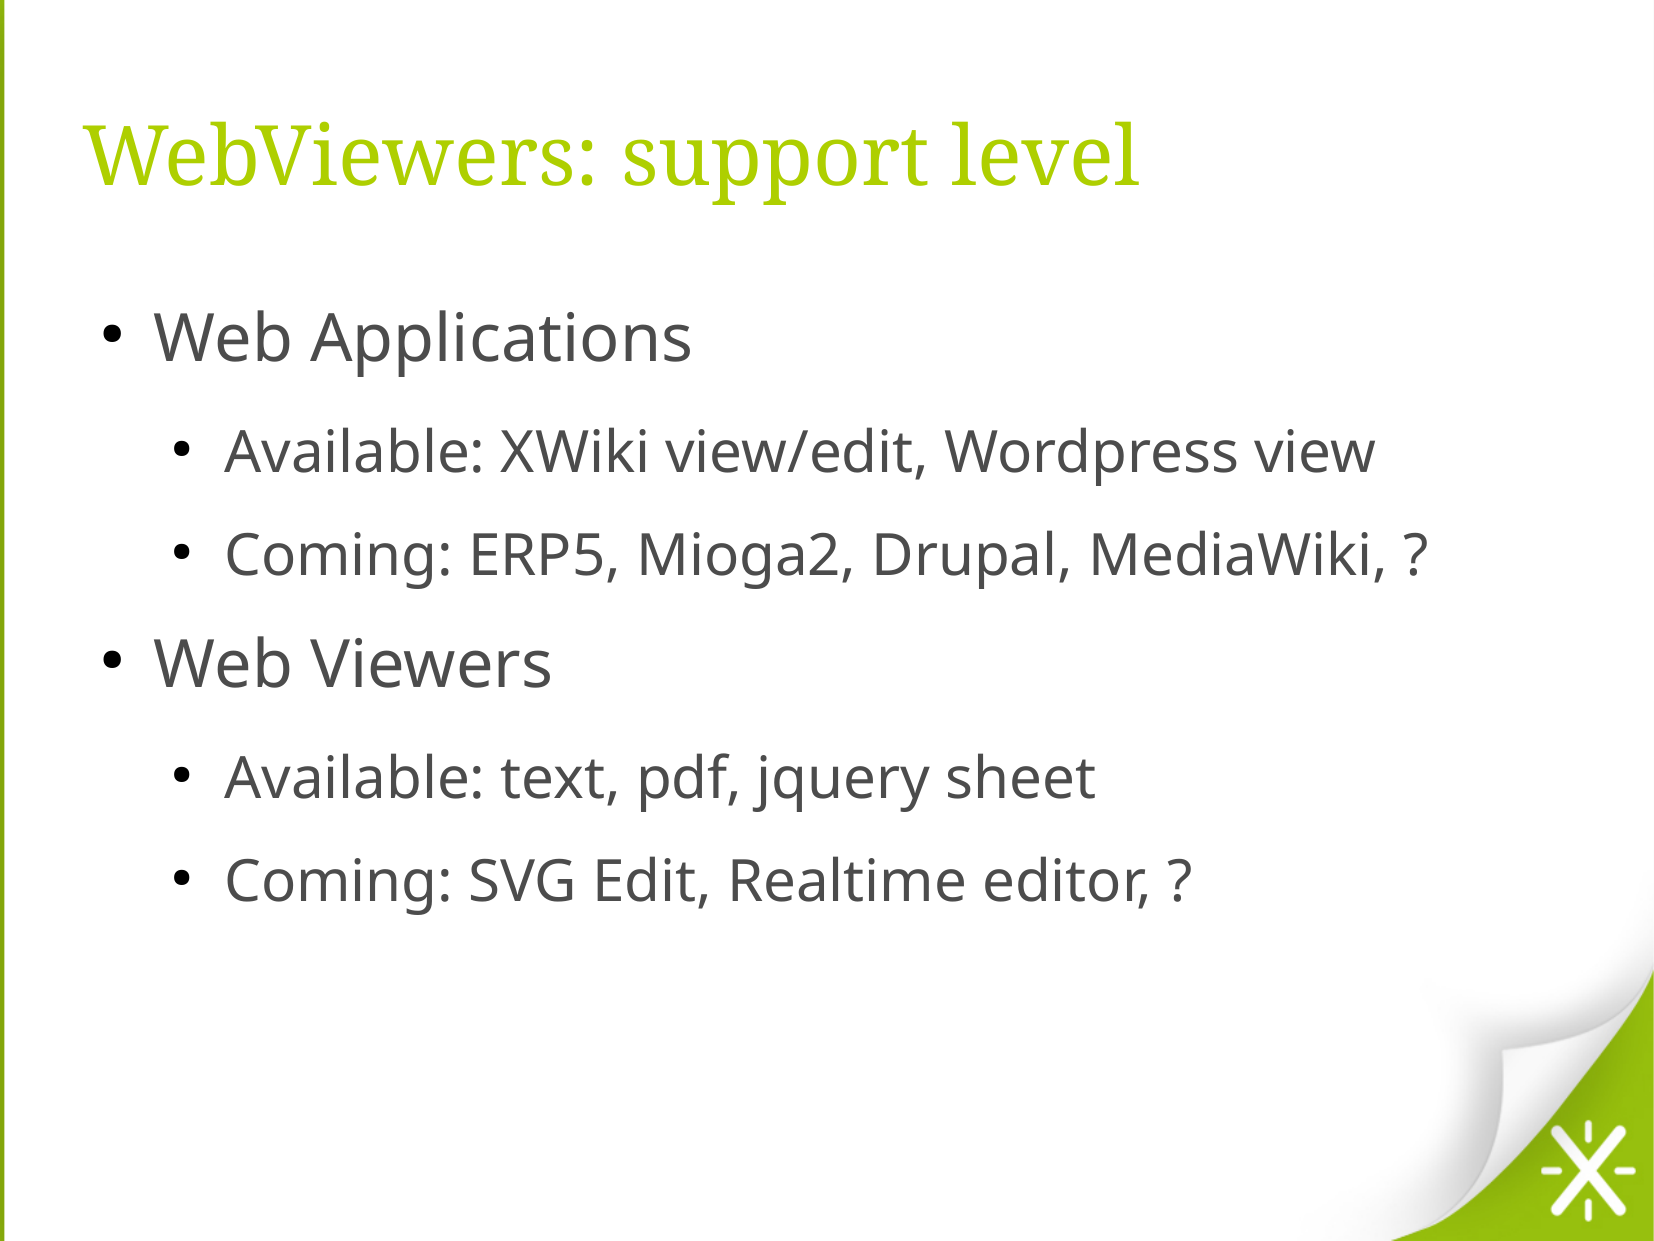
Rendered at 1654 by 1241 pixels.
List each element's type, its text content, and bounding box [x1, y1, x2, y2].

title WebViewers: support level [82, 49, 1571, 257]
picture [0, 0, 1654, 1241]
list Web Applications Available: XWiki view/edit, Wordpress view Coming: ERP5, Mioga2, Drupal, MediaWiki, ? Web Viewers Available: text, pdf, jquery sheet Coming: SVG Edit, Realtime editor, ? [82, 290, 1583, 1010]
